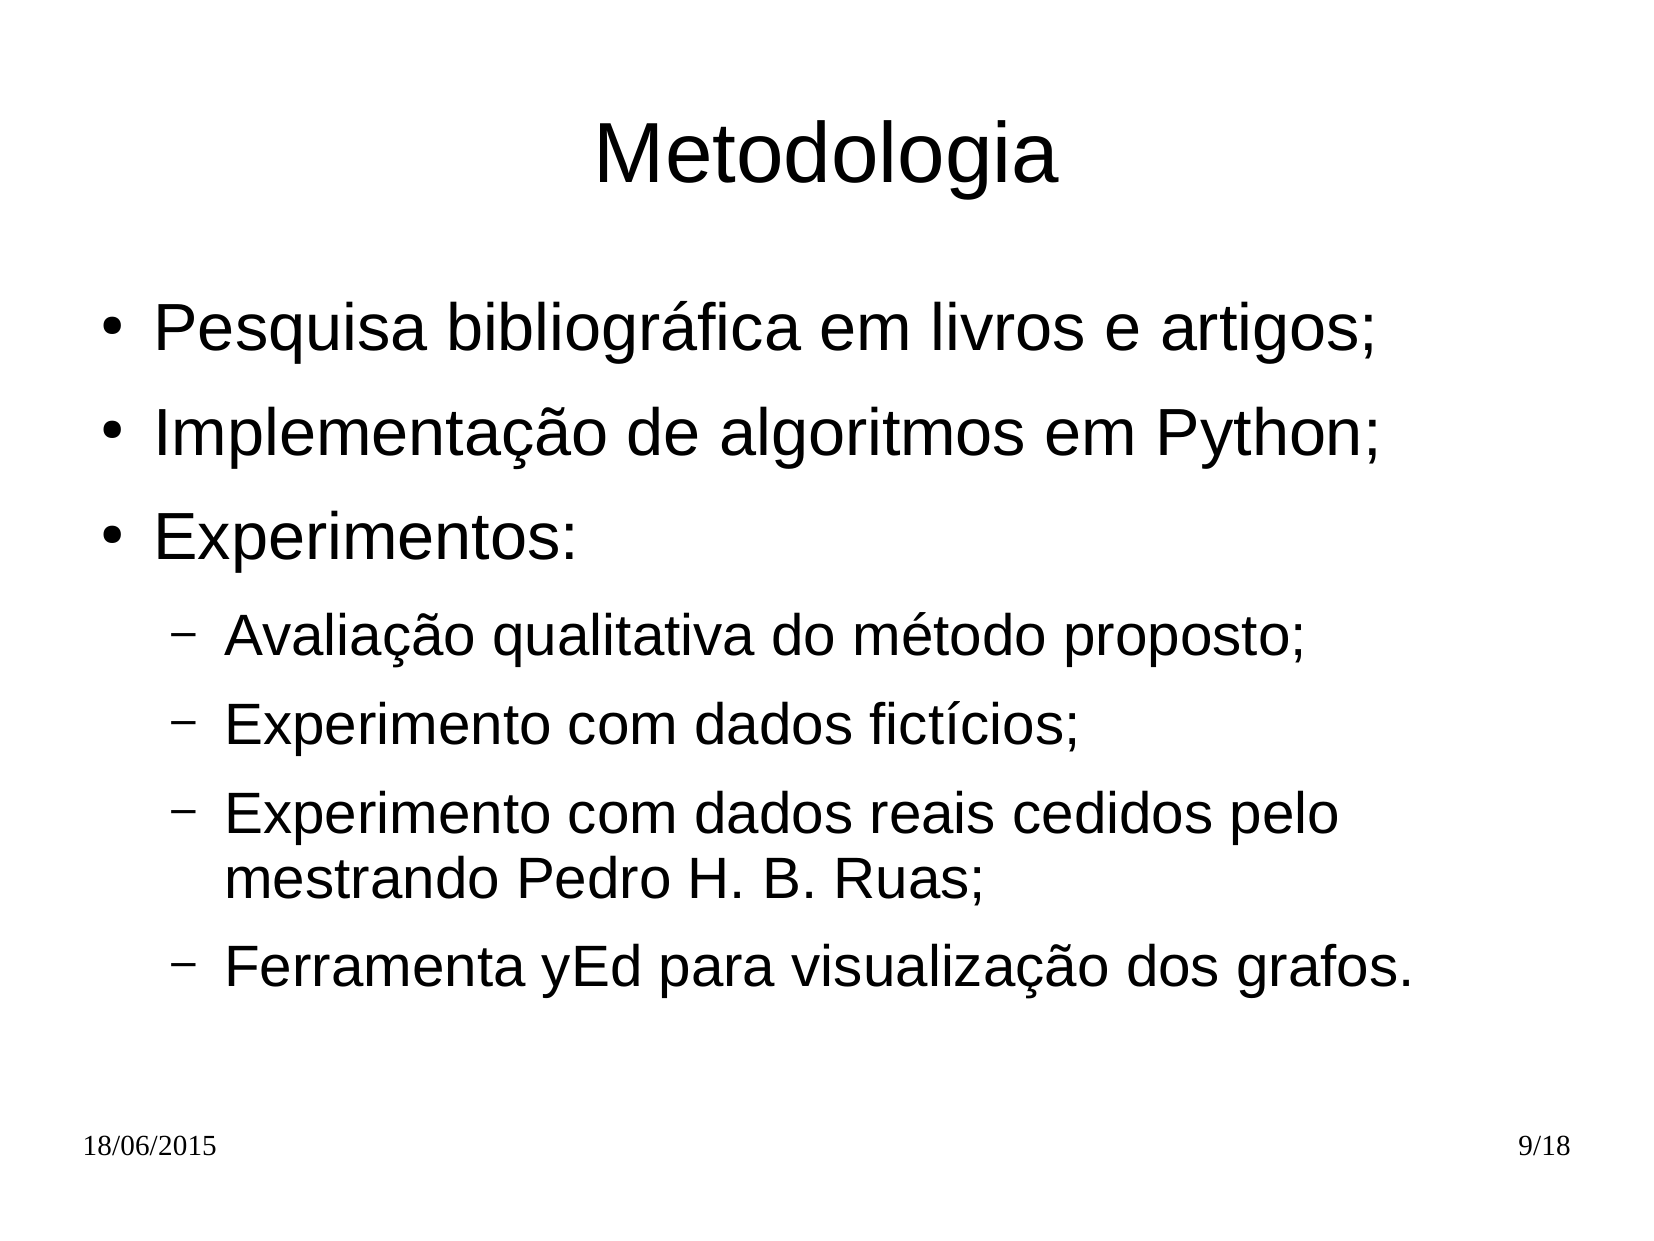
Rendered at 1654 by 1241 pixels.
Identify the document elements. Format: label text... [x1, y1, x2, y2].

title Metodologia [82, 49, 1571, 257]
list Pesquisa bibliográfica em livros e artigos; Implementação de algoritmos em Python; Experimentos: Avaliação qualitativa do método proposto; Experimento com dados fictícios; Experimento com dados reais cedidos pelo mestrando Pedro H. B. Ruas; Ferramenta yEd para visualização dos grafos. [82, 290, 1571, 1010]
